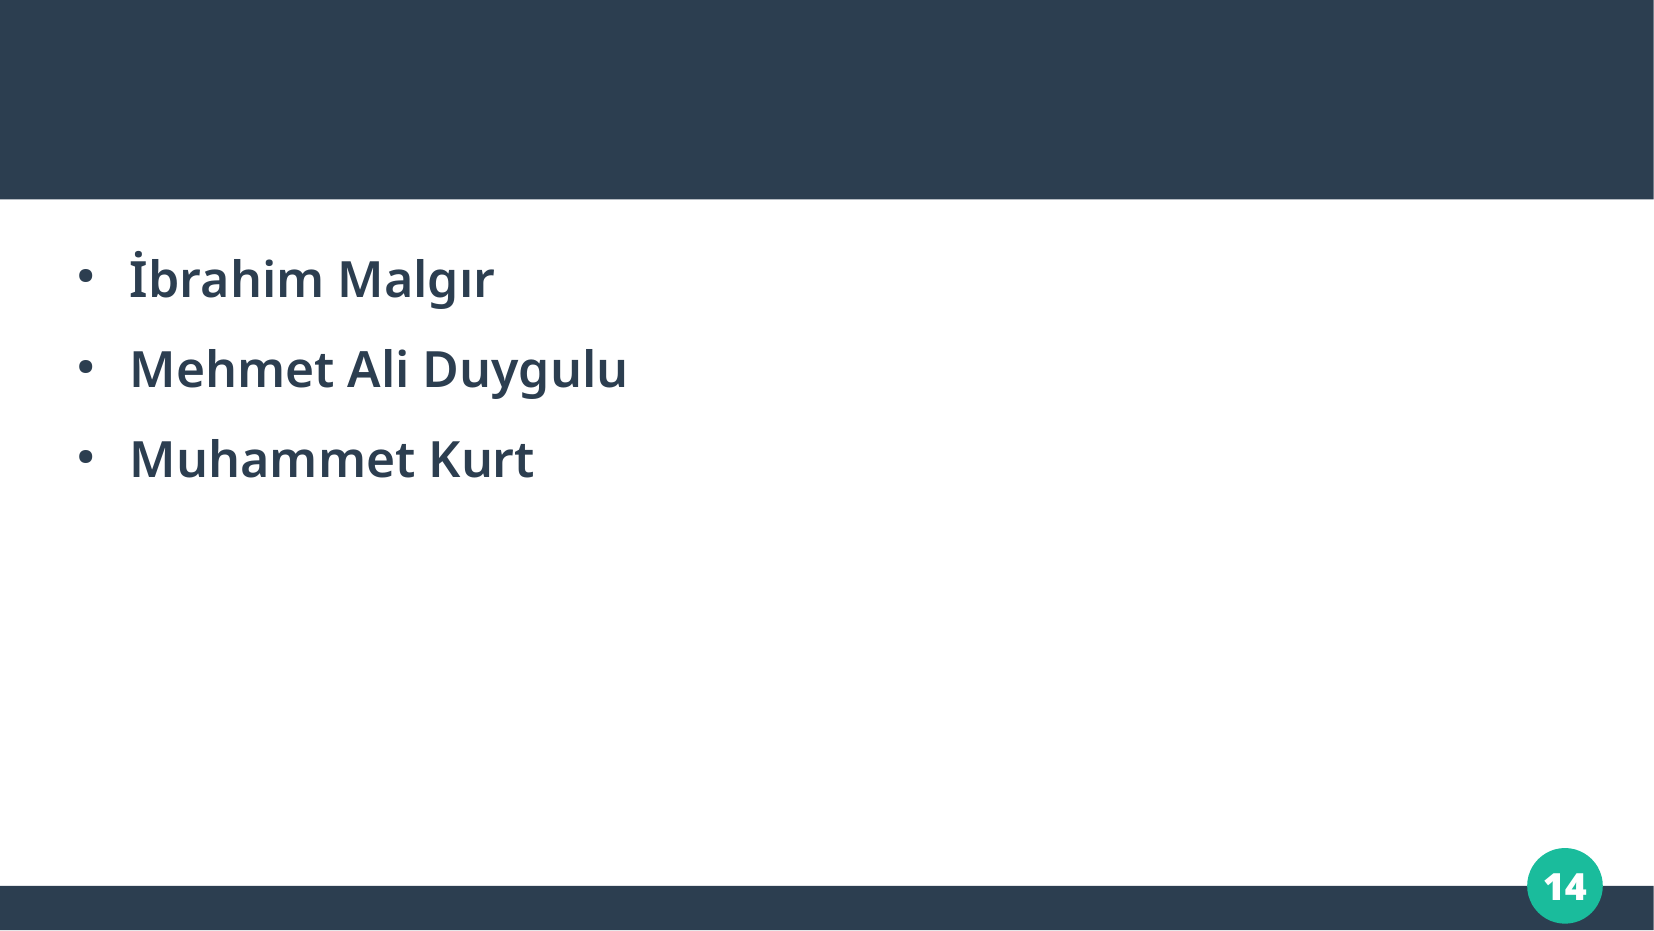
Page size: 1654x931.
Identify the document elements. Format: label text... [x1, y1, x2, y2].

list İbrahim Malgır Mehmet Ali Duygulu Muhammet Kurt [59, 243, 1595, 864]
